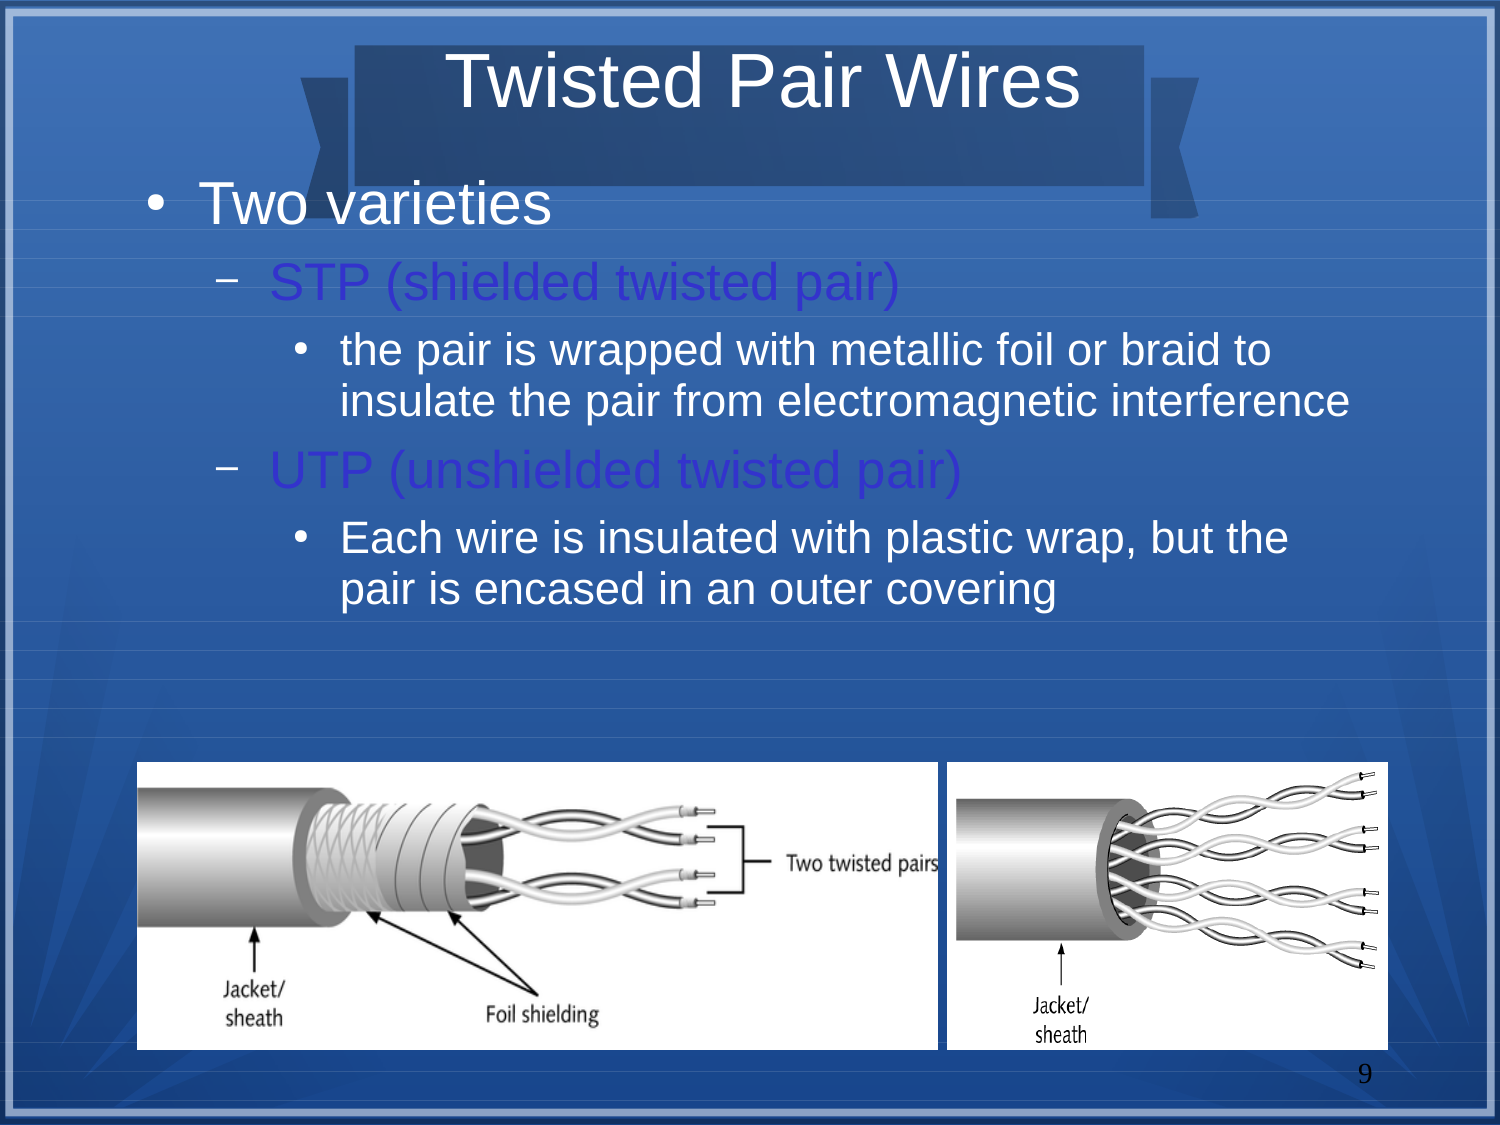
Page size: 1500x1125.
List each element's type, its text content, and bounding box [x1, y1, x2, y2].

picture [947, 762, 1388, 1051]
title Twisted Pair Wires [112, 0, 1388, 162]
list Two varieties STP (shielded twisted pair) the pair is wrapped with metallic foil or braid to insulate the pair from electromagnetic interference UTP (unshielded twisted pair) Each wire is insulated with plastic wrap, but the pair is encased in an outer covering [112, 162, 1388, 1025]
picture [137, 762, 938, 1051]
text_box 47 [1074, 1051, 1388, 1125]
